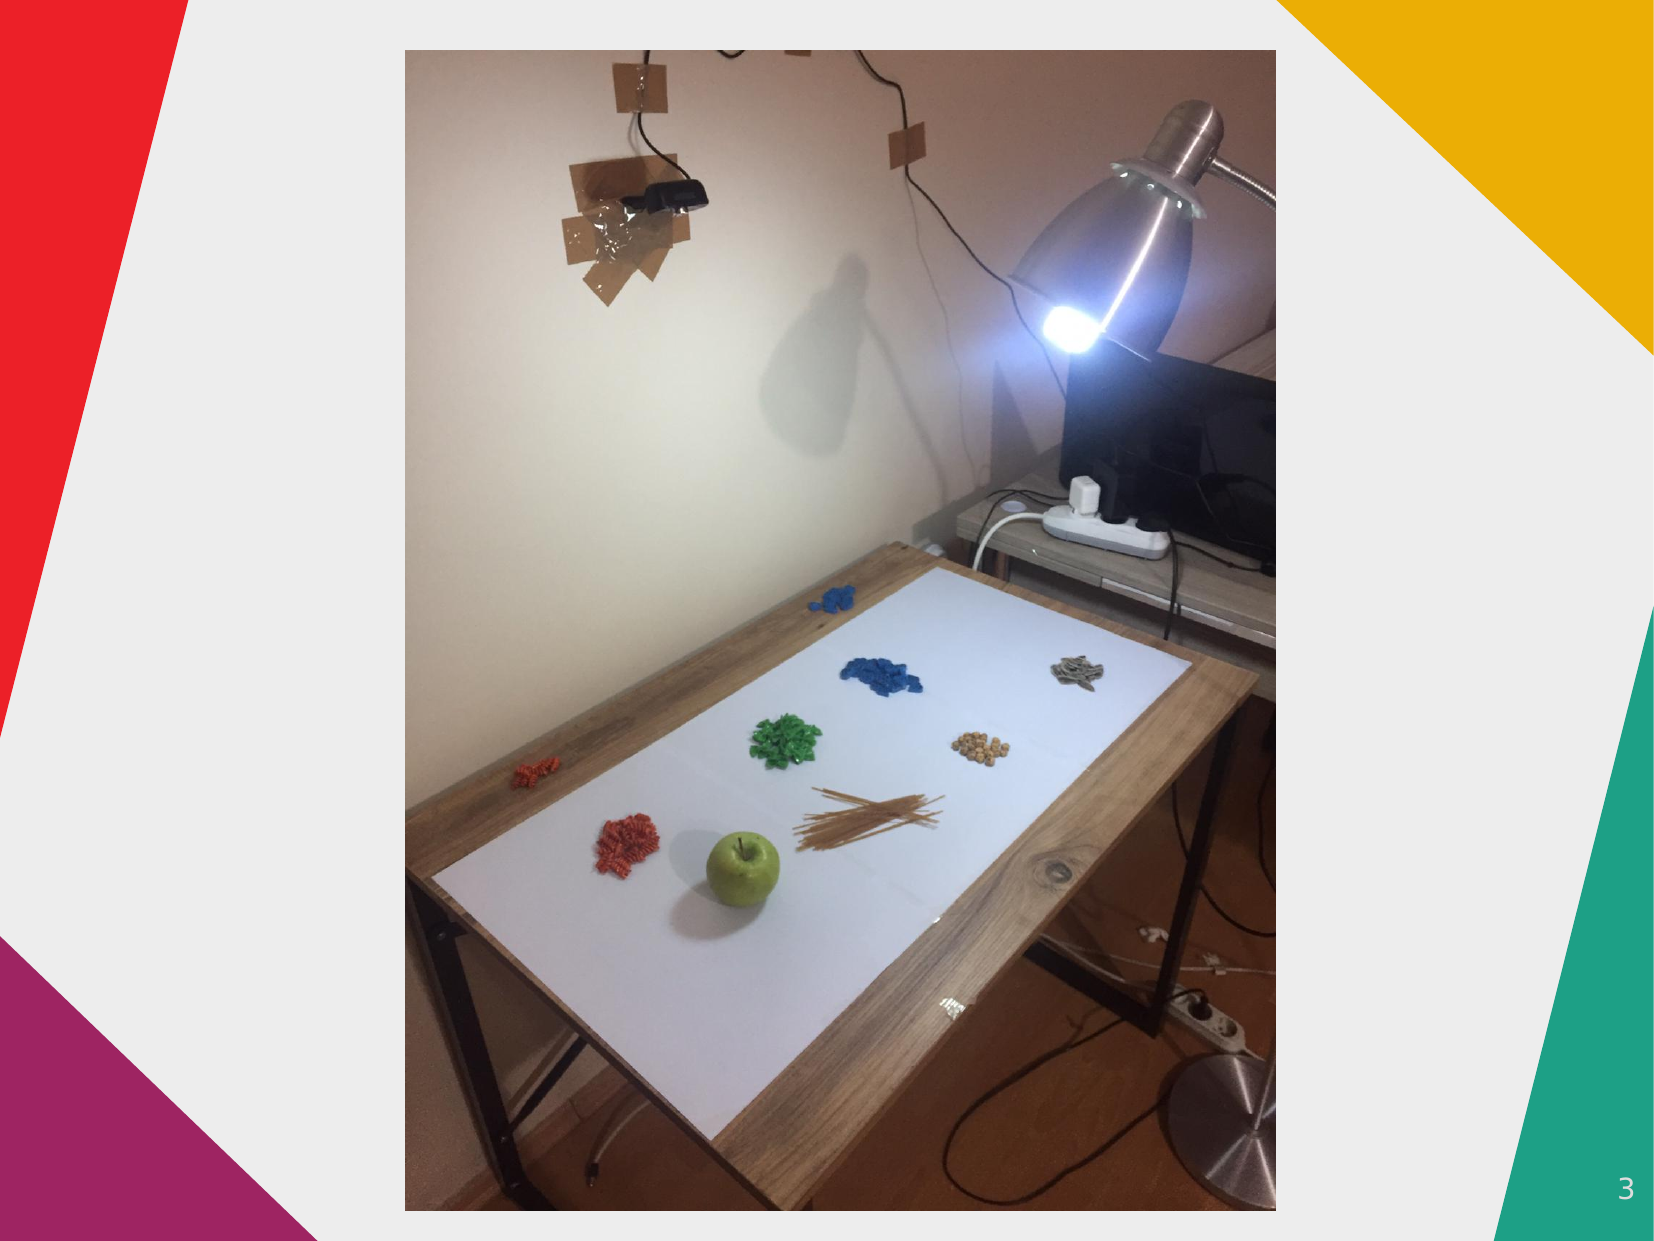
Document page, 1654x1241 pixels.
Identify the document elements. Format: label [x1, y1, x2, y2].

picture [405, 50, 1276, 1211]
